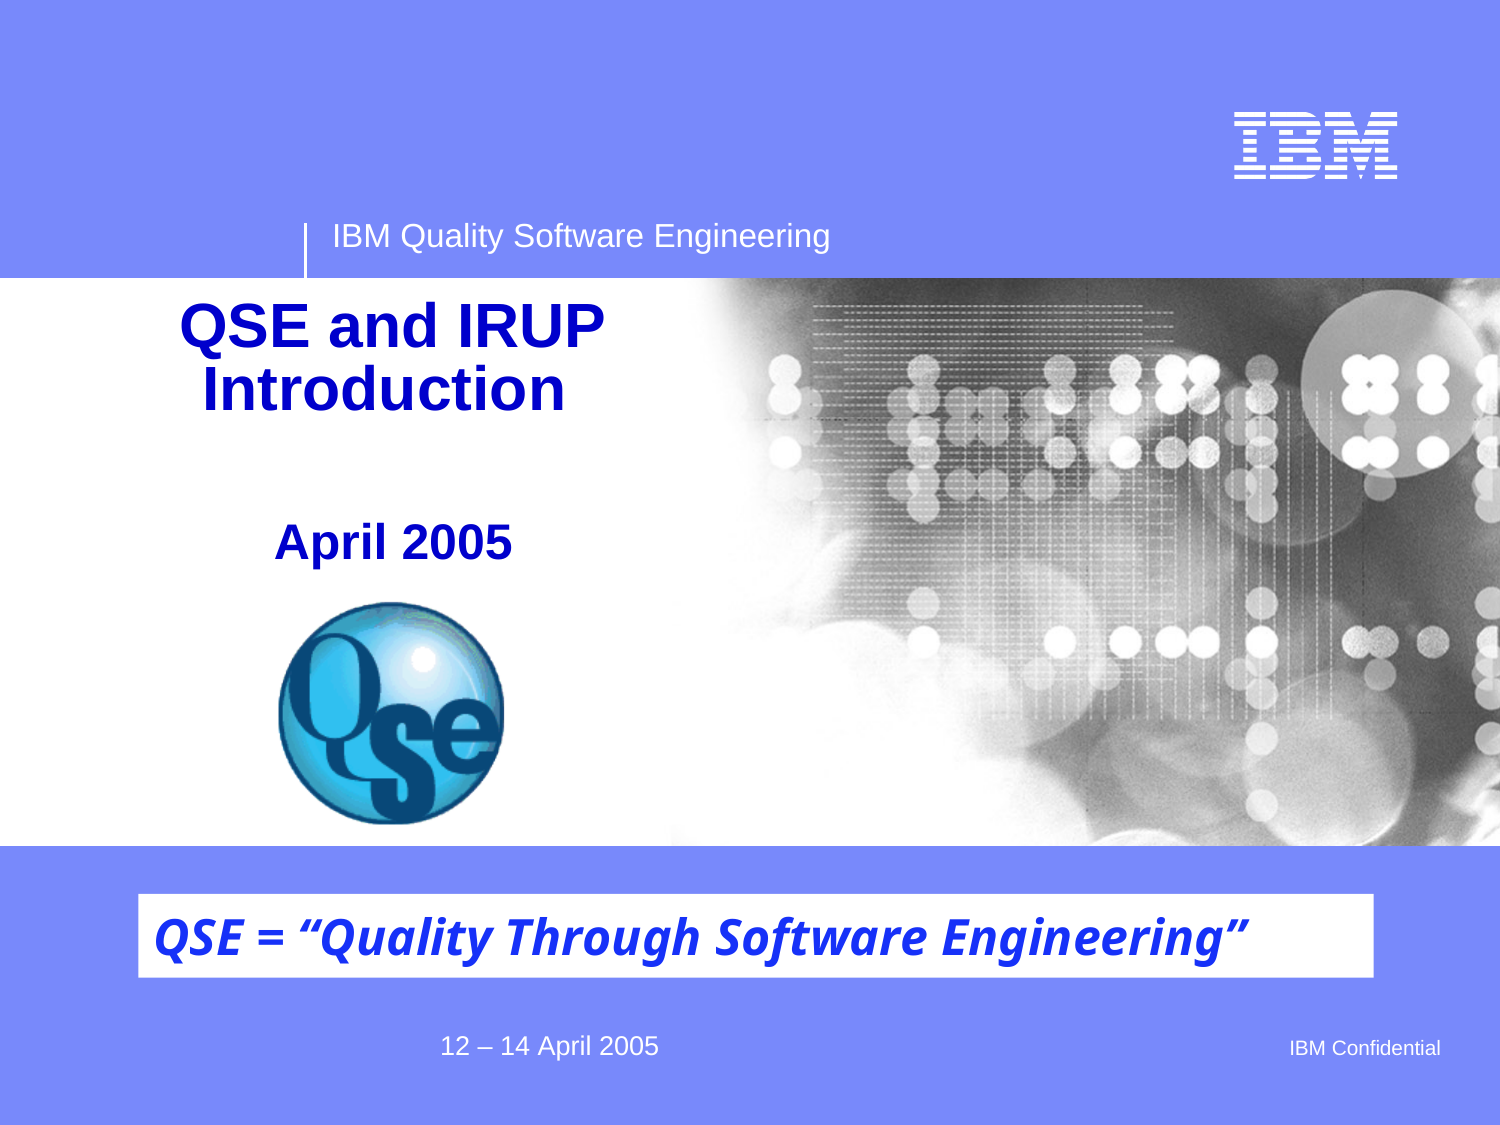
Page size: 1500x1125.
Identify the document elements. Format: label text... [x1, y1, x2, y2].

title QSE and IRUP Introduction April 2005 [1, 289, 786, 591]
picture [1234, 112, 1399, 179]
text_box QSE = “Quality Through Software Engineering” [138, 893, 1374, 978]
picture [0, 278, 1500, 846]
